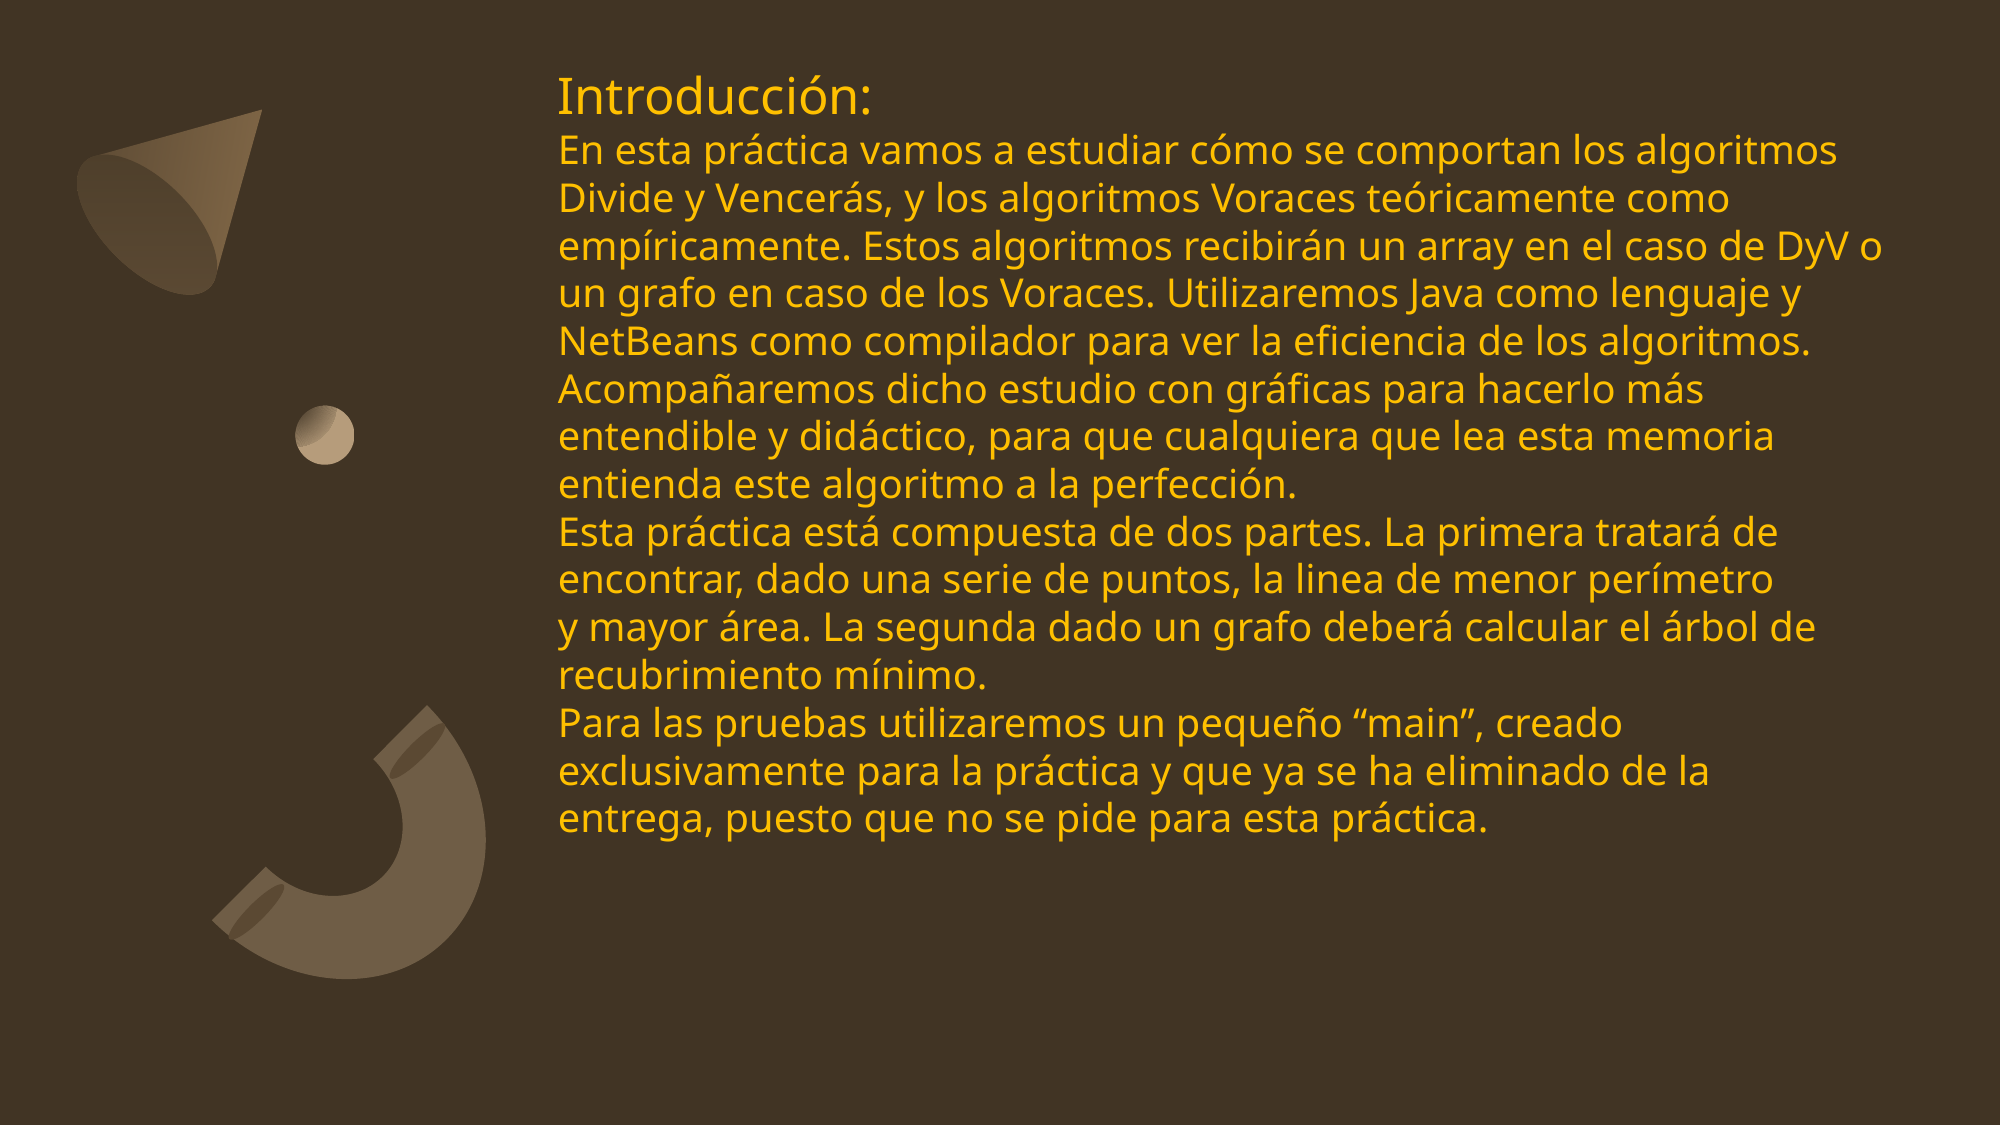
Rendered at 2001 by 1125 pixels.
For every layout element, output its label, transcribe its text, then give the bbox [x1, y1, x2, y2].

title Introducción: En esta práctica vamos a estudiar cómo se comportan los algoritmos Divide y Vencerás, y los algoritmos Voraces teóricamente como empíricamente. Estos algoritmos recibirán un array en el caso de DyV o un grafo en caso de los Voraces. Utilizaremos Java como lenguaje y NetBeans como compilador para ver la eficiencia de los algoritmos. Acompañaremos dicho estudio con gráficas para hacerlo más entendible y didáctico, para que cualquiera que lea esta memoria entienda este algoritmo a la perfección. Esta práctica está compuesta de dos partes. La primera tratará de encontrar, dado una serie de puntos, la linea de menor perímetro y mayor área. La segunda dado un grafo deberá calcular el árbol de recubrimiento mínimo. Para las pruebas utilizaremos un pequeño “main”, creado exclusivamente para la práctica y que ya se ha eliminado de la entrega, puesto que no se pide para esta práctica. [557, 64, 1924, 1077]
